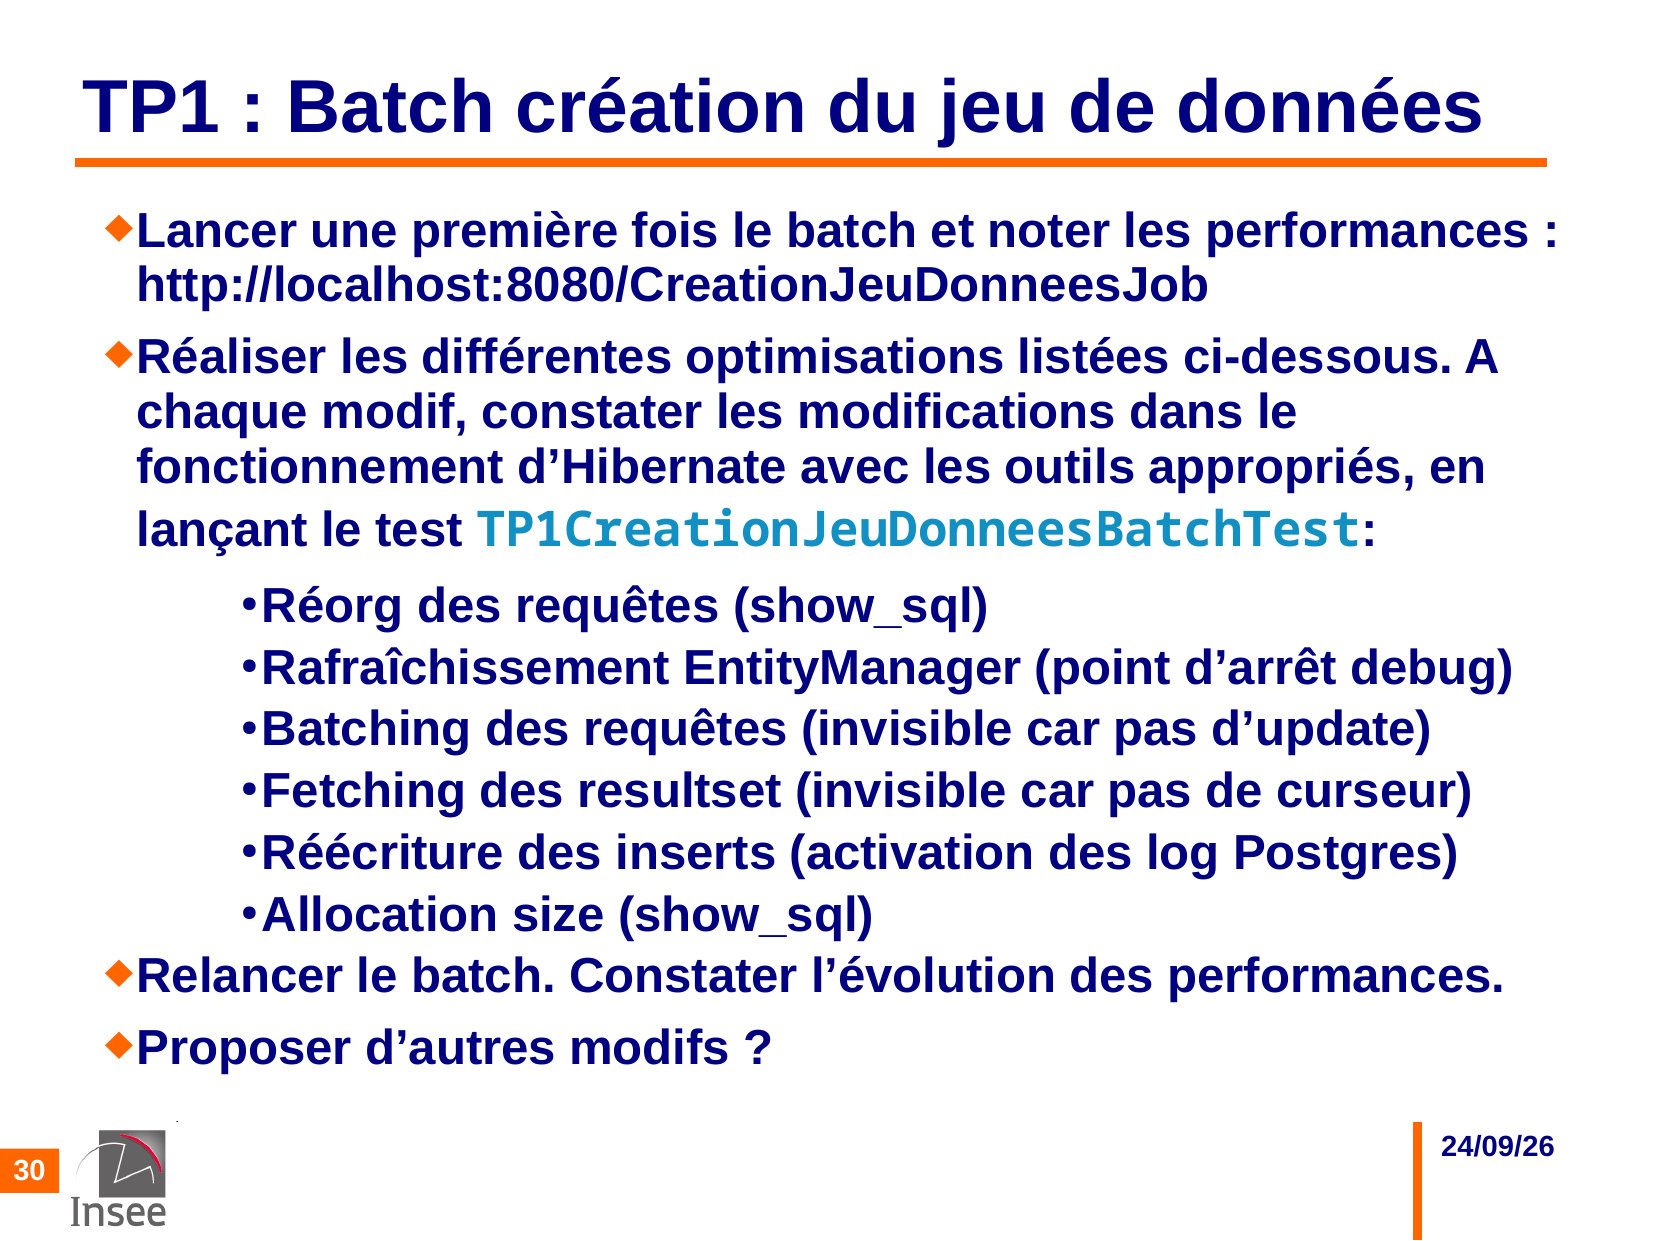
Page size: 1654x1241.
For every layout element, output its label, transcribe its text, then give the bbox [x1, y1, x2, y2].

title TP1 : Batch création du jeu de données [82, 49, 1619, 163]
list Lancer une première fois le batch et noter les performances : http://localhost:8080/CreationJeuDonneesJob Réaliser les différentes optimisations listées ci-dessous. A chaque modif, constater les modifications dans le fonctionnement d’Hibernate avec les outils appropriés, en lançant le test TP1CreationJeuDonneesBatchTest: Réorg des requêtes (show_sql) Rafraîchissement EntityManager (point d’arrêt debug) Batching des requêtes (invisible car pas d’update) Fetching des resultset (invisible car pas de curseur) Réécriture des inserts (activation des log Postgres) Allocation size (show_sql) Relancer le batch. Constater l’évolution des performances. Proposer d’autres modifs ? [94, 141, 1583, 1099]
picture [62, 1121, 178, 1241]
